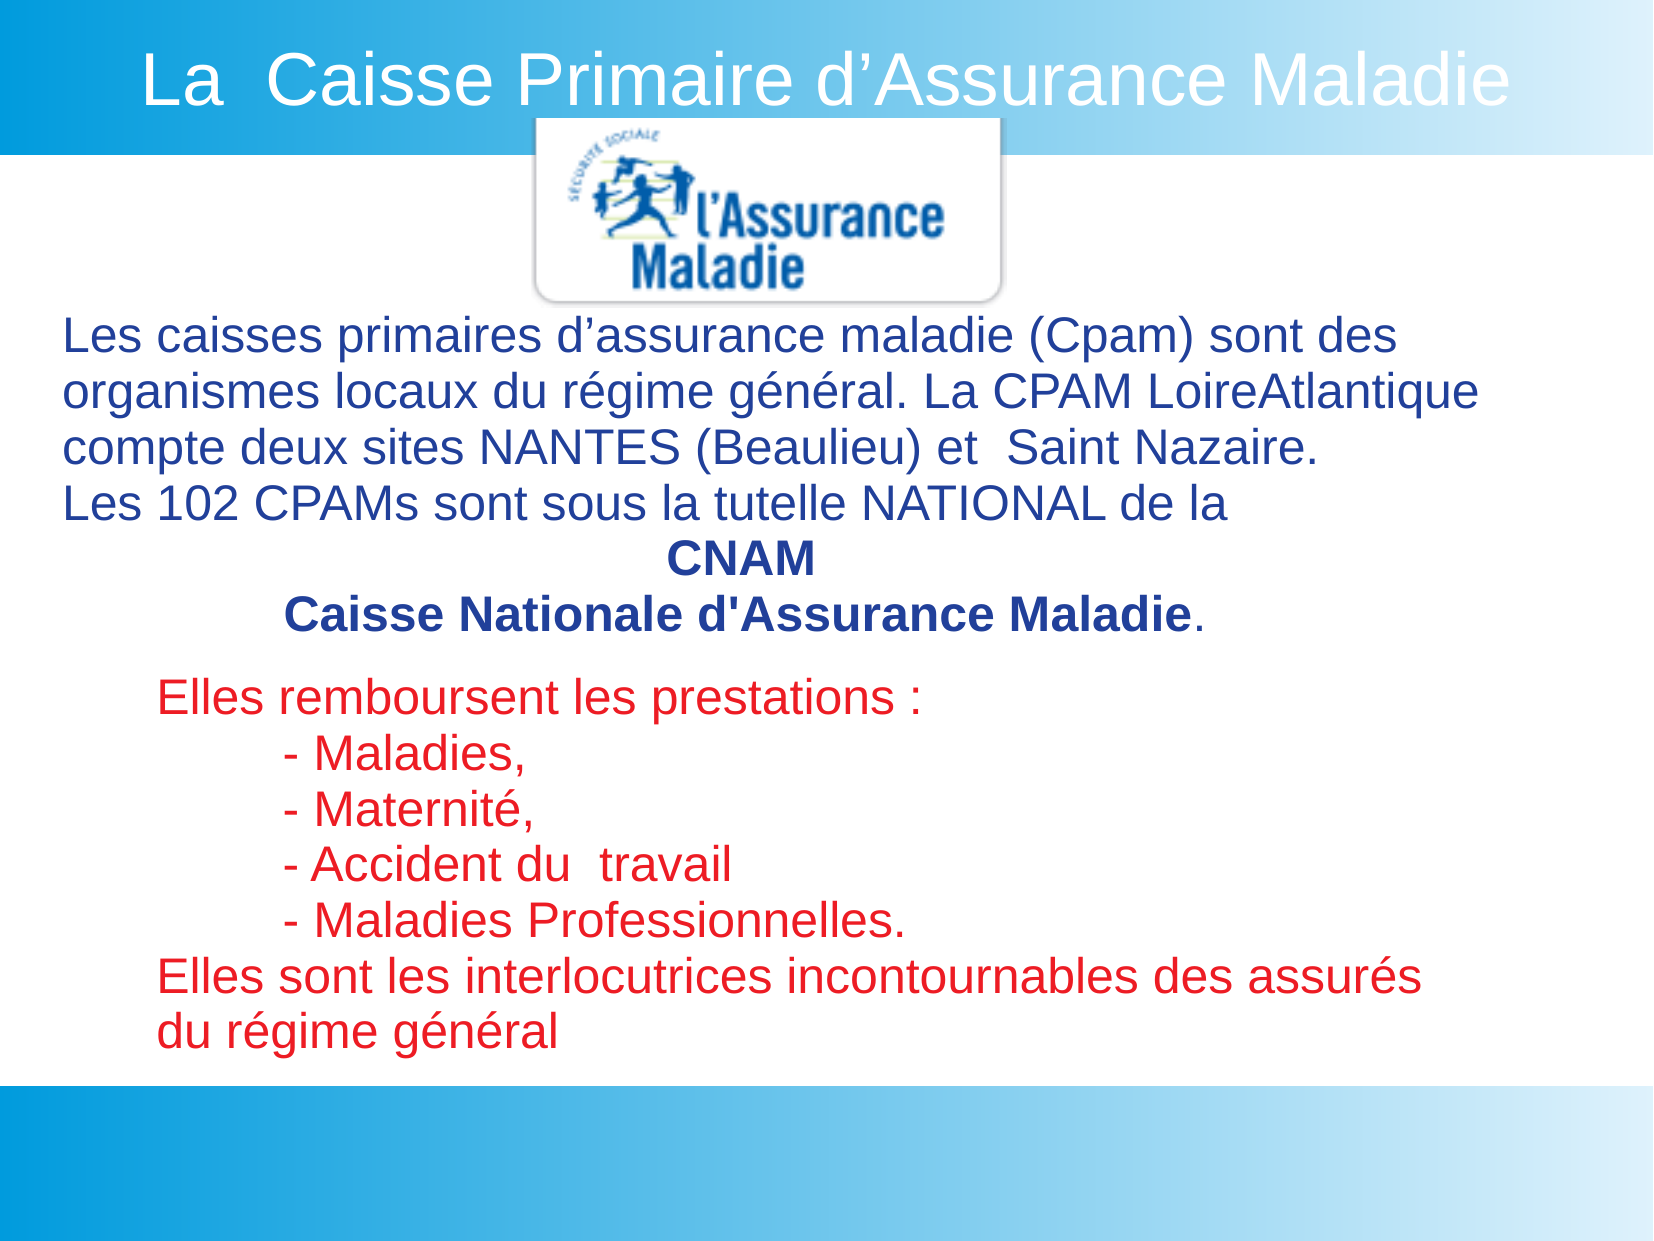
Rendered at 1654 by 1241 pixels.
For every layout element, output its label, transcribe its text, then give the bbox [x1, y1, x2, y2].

picture [531, 118, 1007, 308]
title La Caisse Primaire d’Assurance Maladie [82, 26, 1571, 132]
text_box Les caisses primaires d’assurance maladie (Cpam) sont des organismes locaux du régime général. La CPAM LoireAtlantique compte deux sites NANTES (Beaulieu) et Saint Nazaire. Les 102 CPAMs sont sous la tutelle NATIONAL de la CNAM Caisse Nationale d'Assurance Maladie. [47, 300, 1560, 650]
text_box Elles remboursent les prestations : - Maladies, - Maternité, - Accident du travail - Maladies Professionnelles. Elles sont les interlocutrices incontournables des assurés du régime général [141, 661, 1595, 1068]
